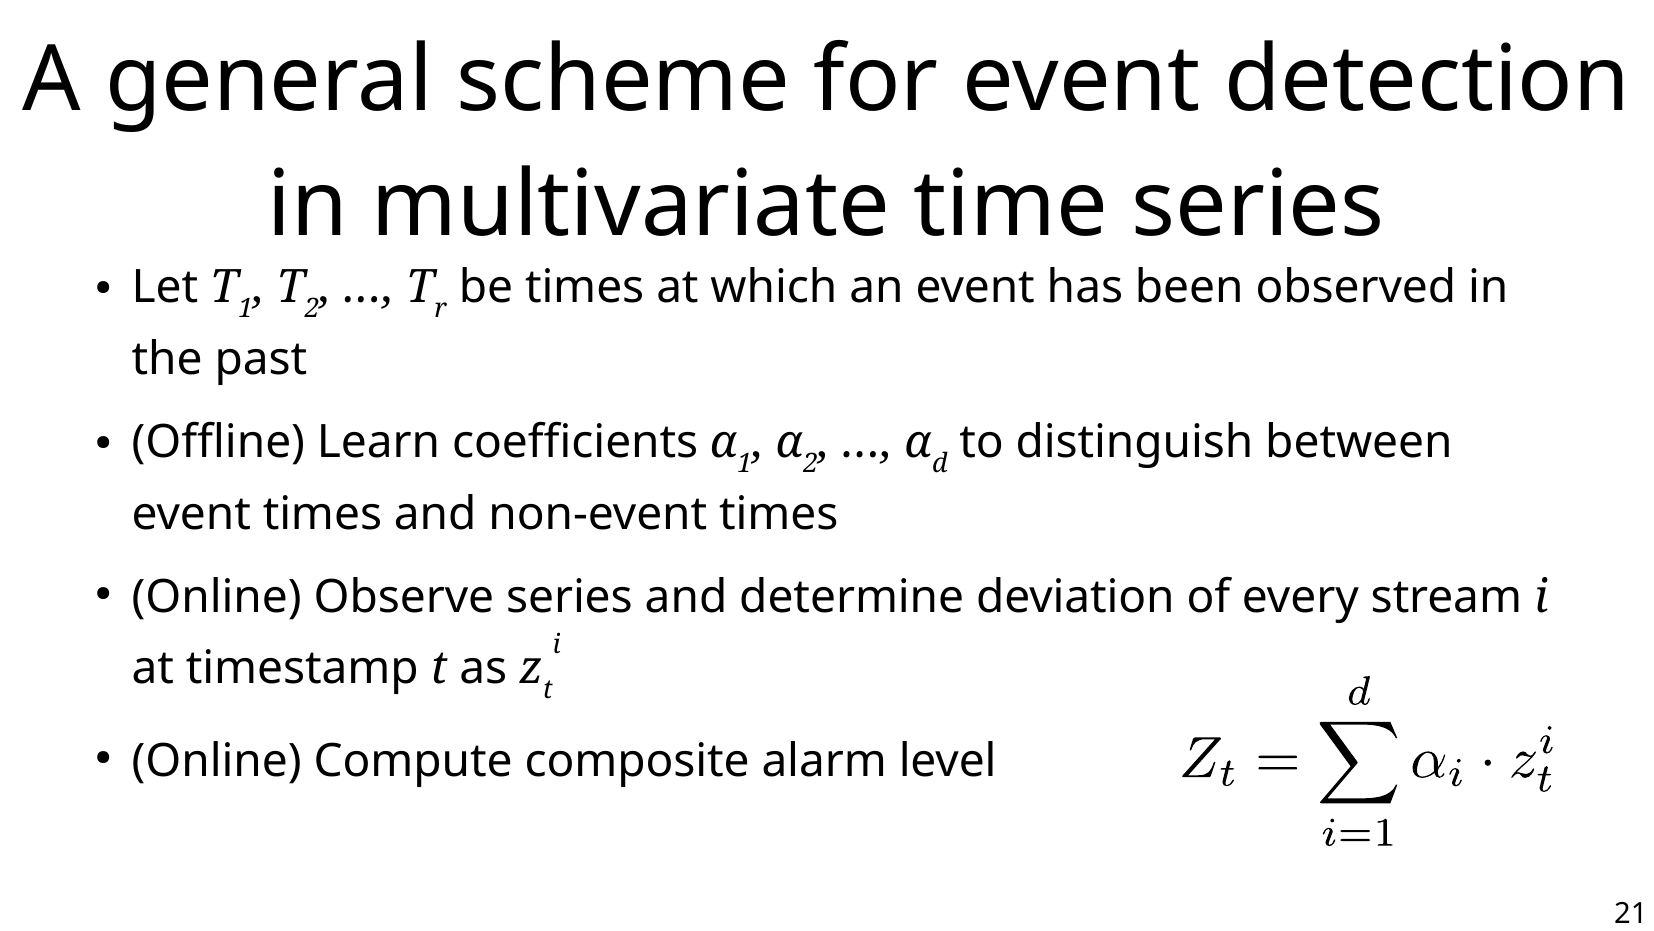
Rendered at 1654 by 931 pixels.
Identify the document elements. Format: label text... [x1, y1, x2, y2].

title A general scheme for event detection in multivariate time series [12, 7, 1642, 268]
text_box [1178, 793, 1555, 847]
list Let T1, T2, …, Tr be times at which an event has been observed in the past (Offline) Learn coefficients α1, α2, …, αd to distinguish between event times and non-event times (Online) Observe series and determine deviation of every stream i at timestamp t as zti (Online) Compute composite alarm level [82, 253, 1571, 793]
